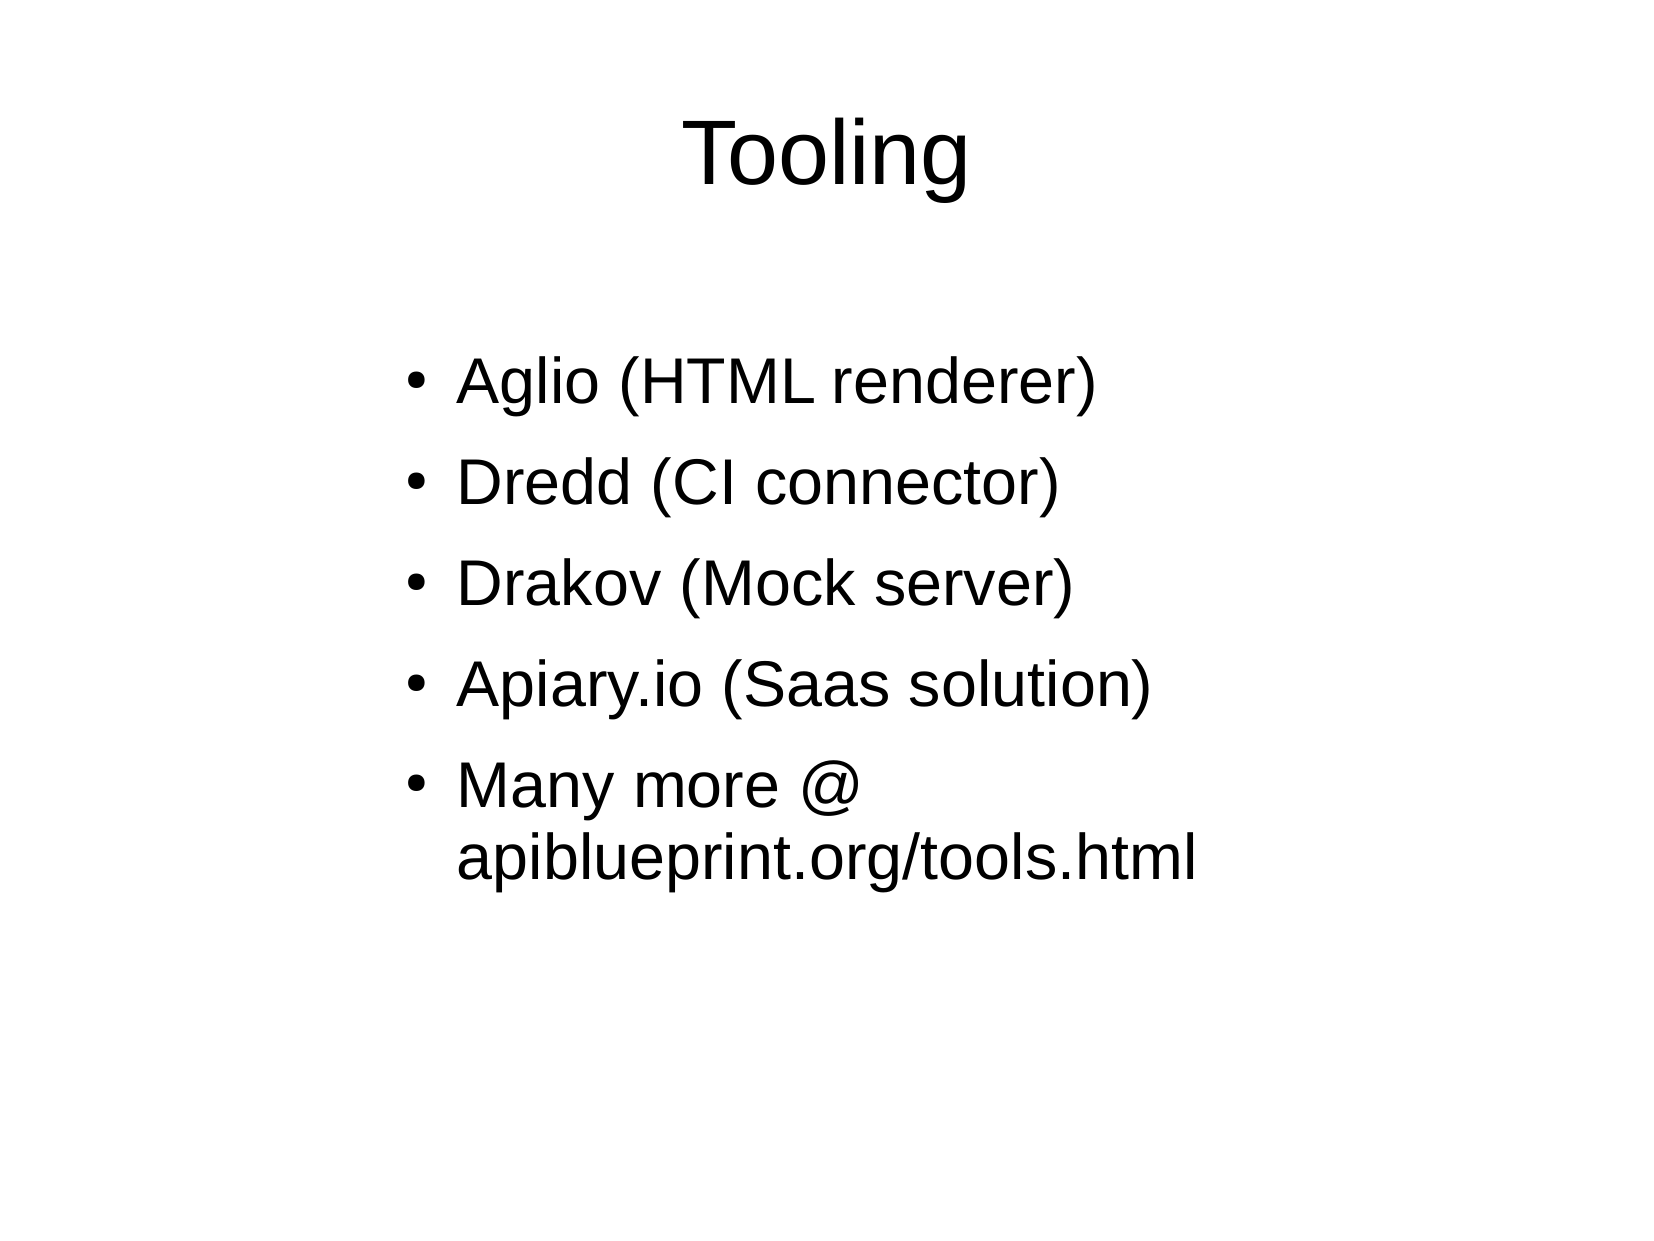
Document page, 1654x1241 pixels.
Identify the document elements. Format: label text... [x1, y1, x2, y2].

list Aglio (HTML renderer) Dredd (CI connector) Drakov (Mock server) Apiary.io (Saas solution) Many more @ apiblueprint.org/tools.html [388, 345, 1266, 895]
title Tooling [82, 49, 1571, 257]
